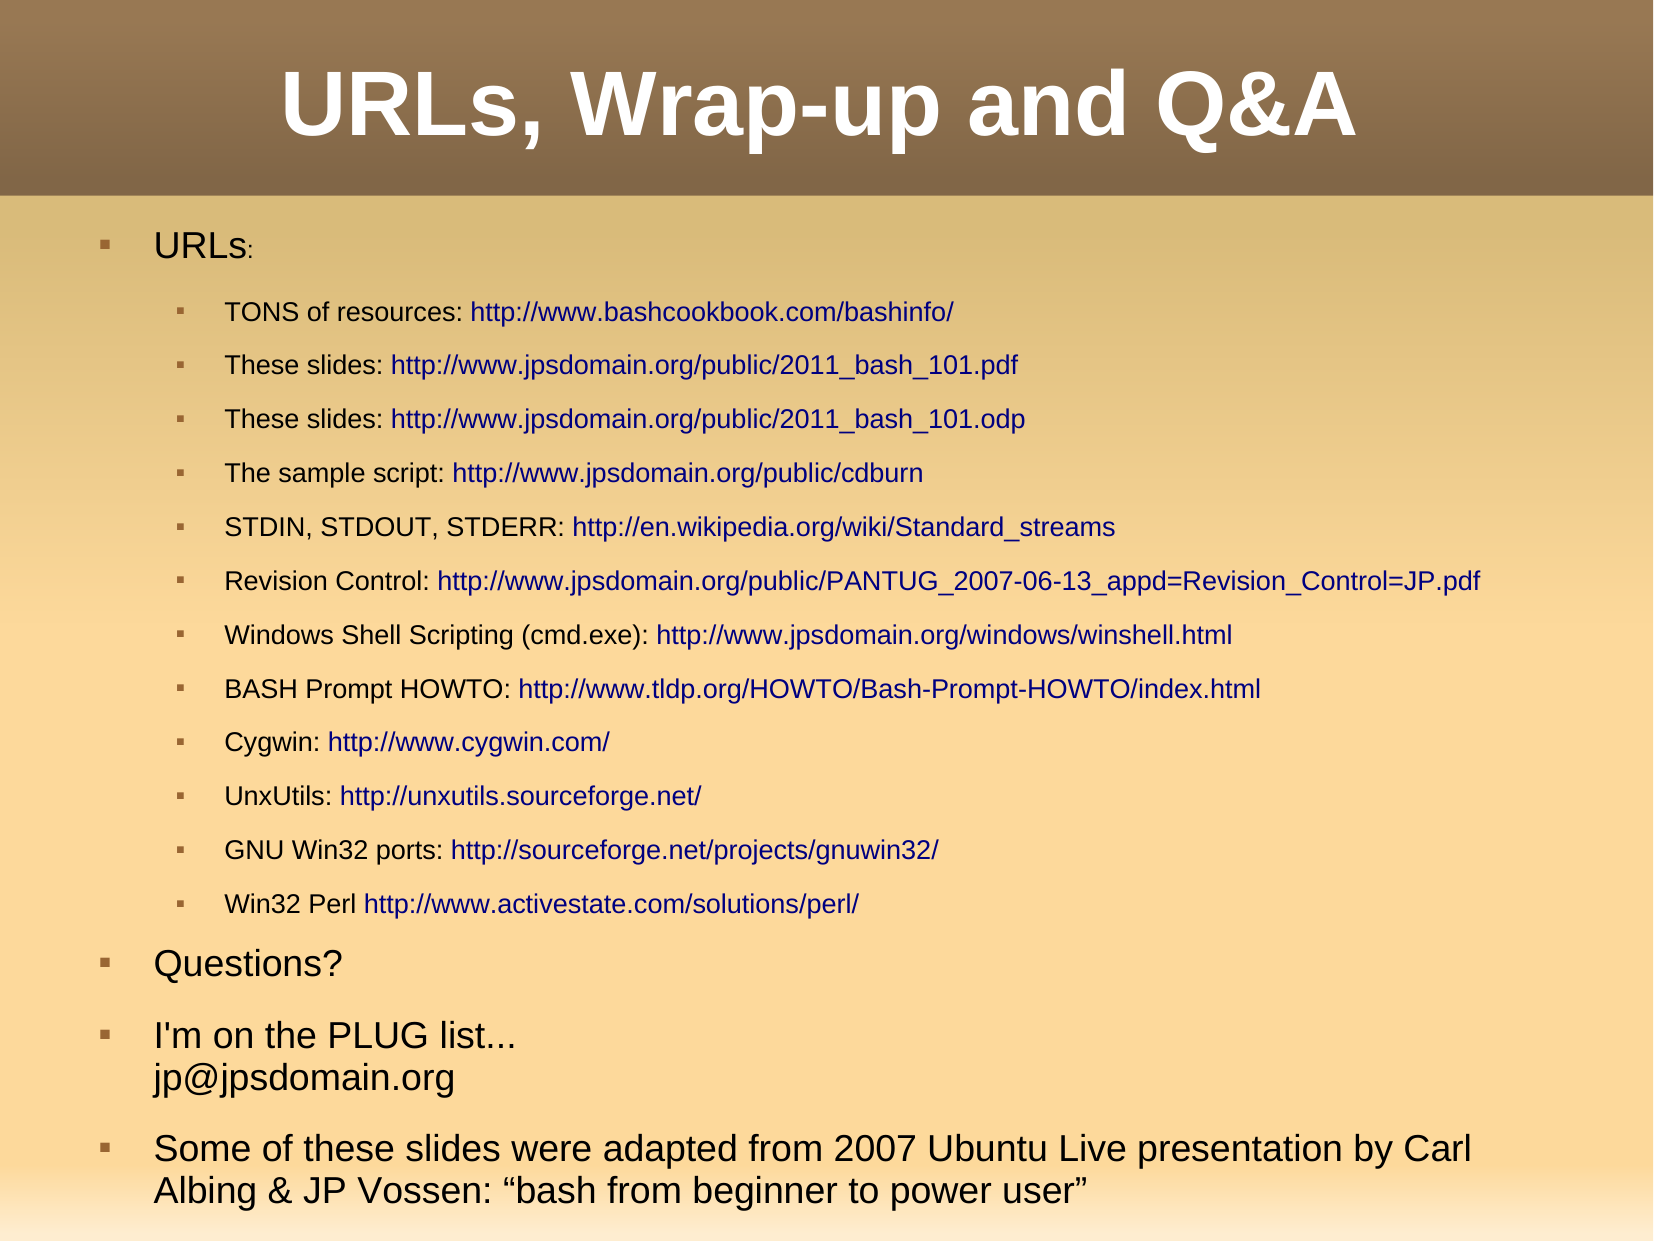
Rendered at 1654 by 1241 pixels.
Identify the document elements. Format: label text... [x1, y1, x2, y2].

list URLs: TONS of resources: http://www.bashcookbook.com/bashinfo/ These slides: http://www.jpsdomain.org/public/2011_bash_101.pdf These slides: http://www.jpsdomain.org/public/2011_bash_101.odp The sample script: http://www.jpsdomain.org/public/cdburn STDIN, STDOUT, STDERR: http://en.wikipedia.org/wiki/Standard_streams Revision Control: http://www.jpsdomain.org/public/PANTUG_2007-06-13_appd=Revision_Control=JP.pdf Windows Shell Scripting (cmd.exe): http://www.jpsdomain.org/windows/winshell.html BASH Prompt HOWTO: http://www.tldp.org/HOWTO/Bash-Prompt-HOWTO/index.html Cygwin: http://www.cygwin.com/ UnxUtils: http://unxutils.sourceforge.net/ GNU Win32 ports: http://sourceforge.net/projects/gnuwin32/ Win32 Perl http://www.activestate.com/solutions/perl/ Questions? I'm on the PLUG list... jp@jpsdomain.org Some of these slides were adapted from 2007 Ubuntu Live presentation by Carl Albing & JP Vossen: “bash from beginner to power user” [82, 225, 1571, 1241]
title URLs, Wrap-up and Q&A [76, 0, 1565, 208]
picture [0, 0, 1654, 1241]
